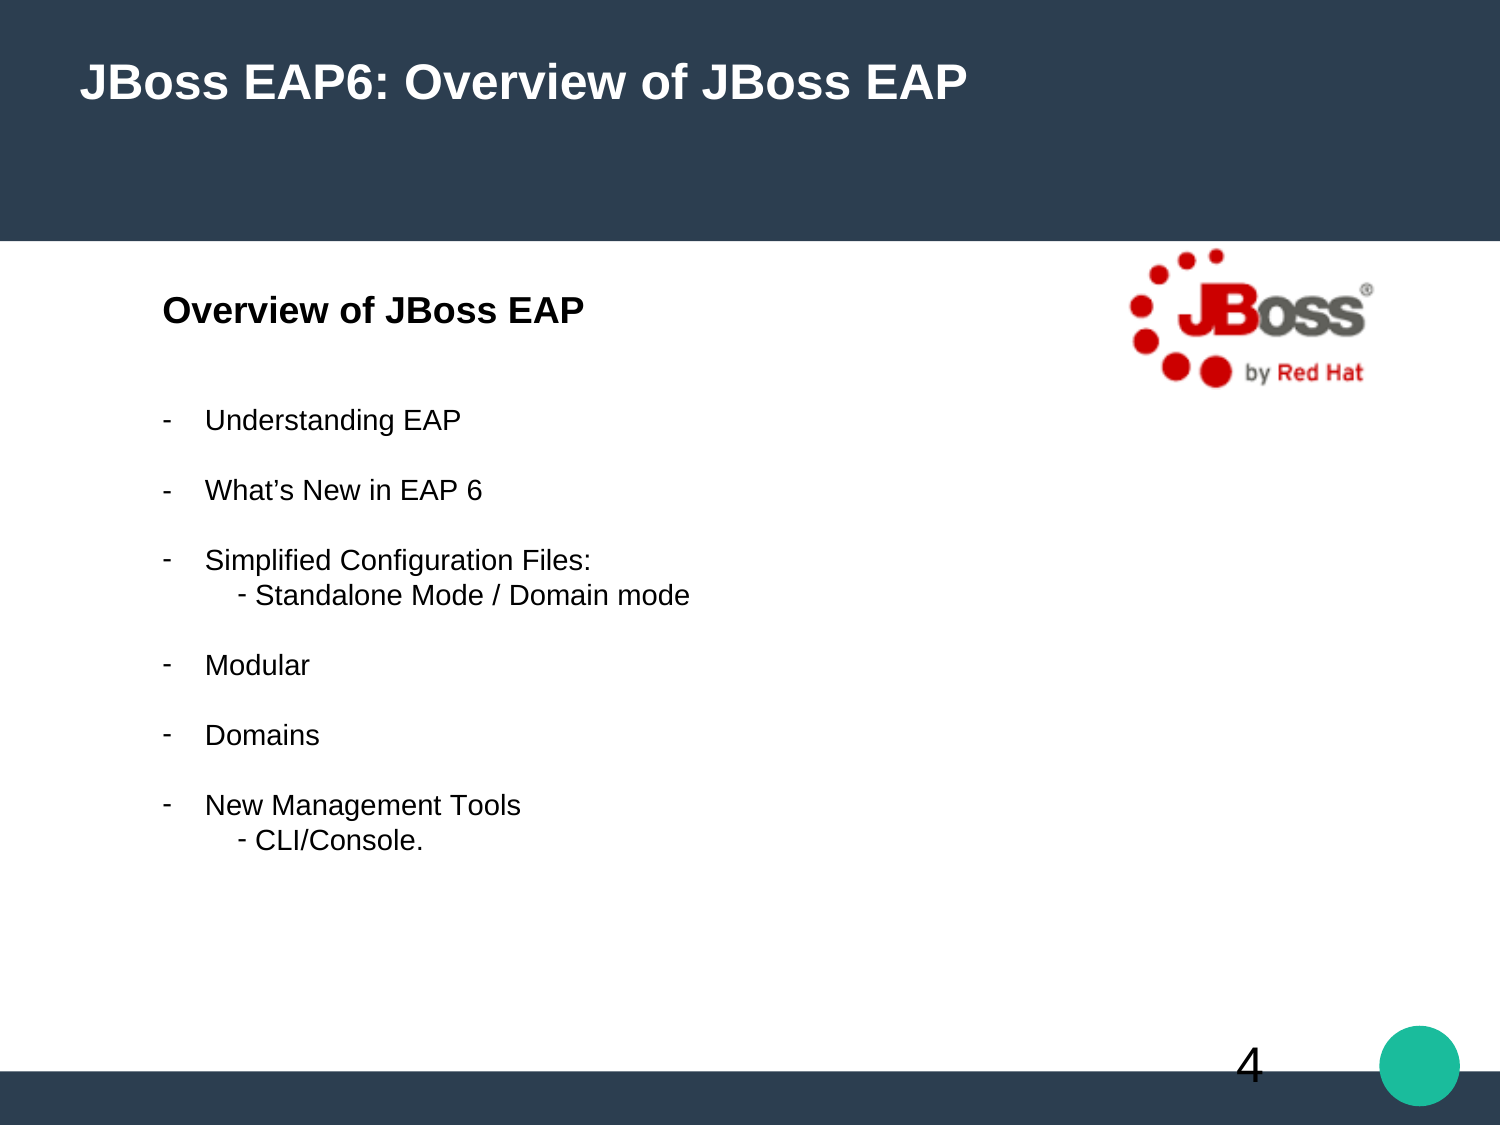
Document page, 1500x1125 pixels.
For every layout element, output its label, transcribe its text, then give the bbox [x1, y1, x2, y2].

text_box Overview of JBoss EAP Understanding EAP - What’s New in EAP 6 Simplified Configuration Files: Standalone Mode / Domain mode Modular Domains New Management Tools CLI/Console. [147, 278, 1294, 899]
text_box <number> [1074, 1024, 1426, 1103]
picture [1092, 247, 1414, 390]
text_box JBoss EAP6: Overview of JBoss EAP [64, 41, 1046, 118]
